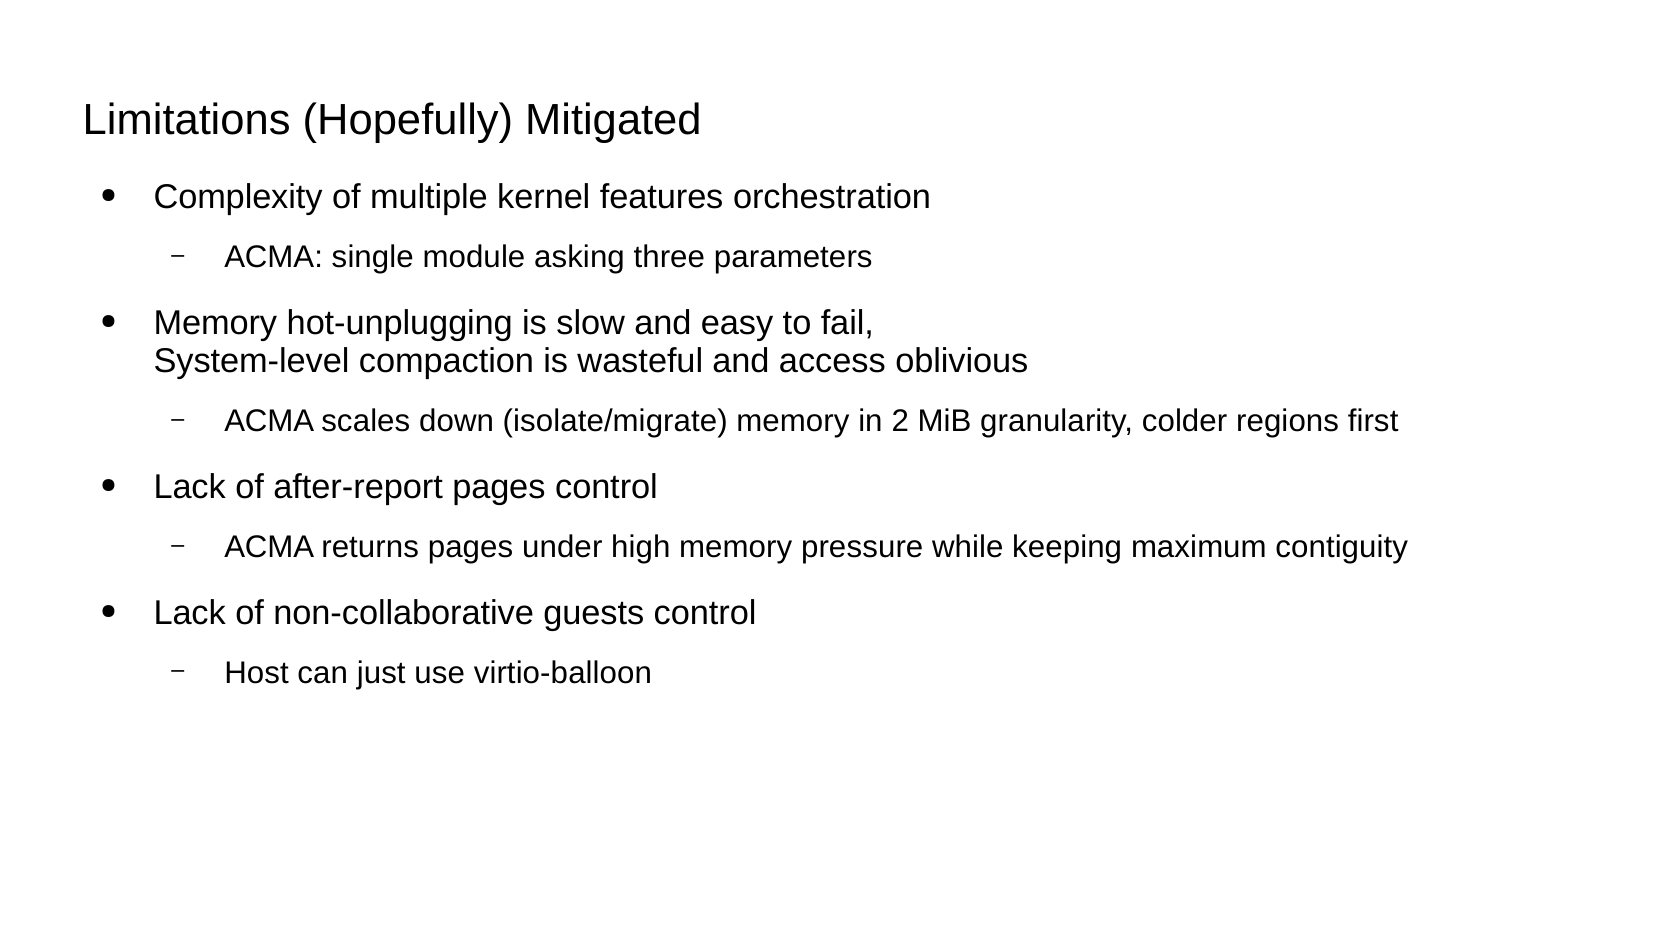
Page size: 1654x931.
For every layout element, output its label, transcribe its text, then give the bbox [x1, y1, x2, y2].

title Limitations (Hopefully) Mitigated [82, 81, 1571, 157]
list Complexity of multiple kernel features orchestration ACMA: single module asking three parameters Memory hot-unplugging is slow and easy to fail, System-level compaction is wasteful and access oblivious ACMA scales down (isolate/migrate) memory in 2 MiB granularity, colder regions first Lack of after-report pages control ACMA returns pages under high memory pressure while keeping maximum contiguity Lack of non-collaborative guests control Host can just use virtio-balloon [82, 177, 1571, 833]
